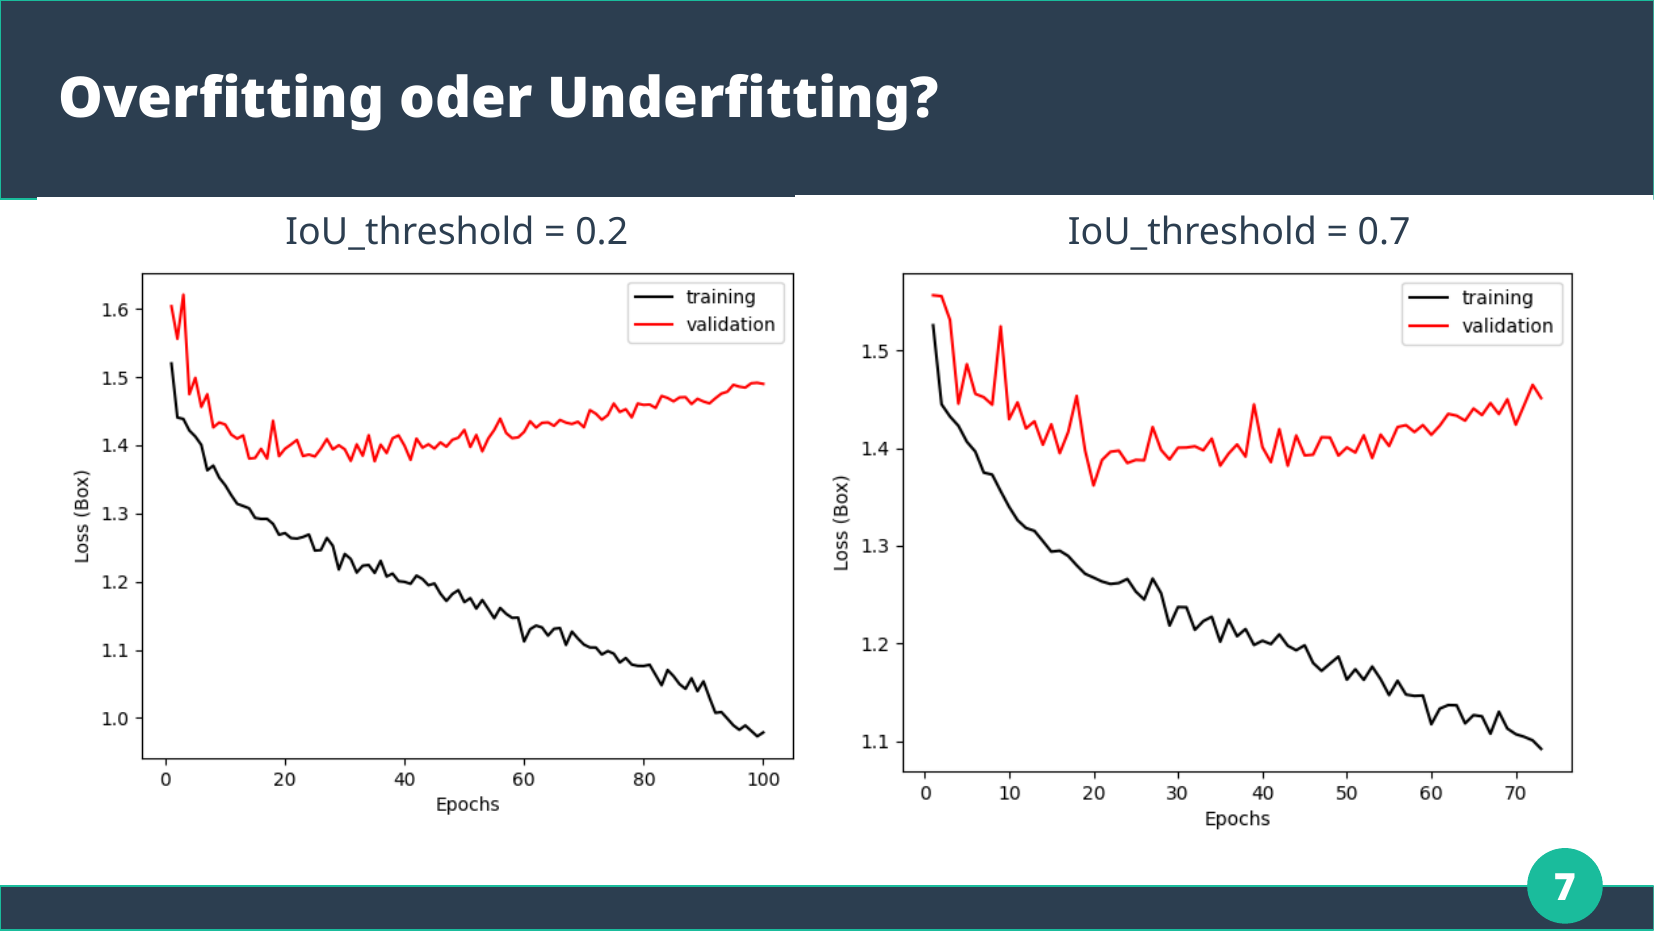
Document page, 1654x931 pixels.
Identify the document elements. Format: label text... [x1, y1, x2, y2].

text_box IoU_threshold = 0.2 [138, 145, 776, 263]
picture [37, 195, 1654, 843]
title Overfitting oder Underfitting? [59, 37, 1595, 156]
text_box IoU_threshold = 0.7 [975, 196, 1504, 263]
